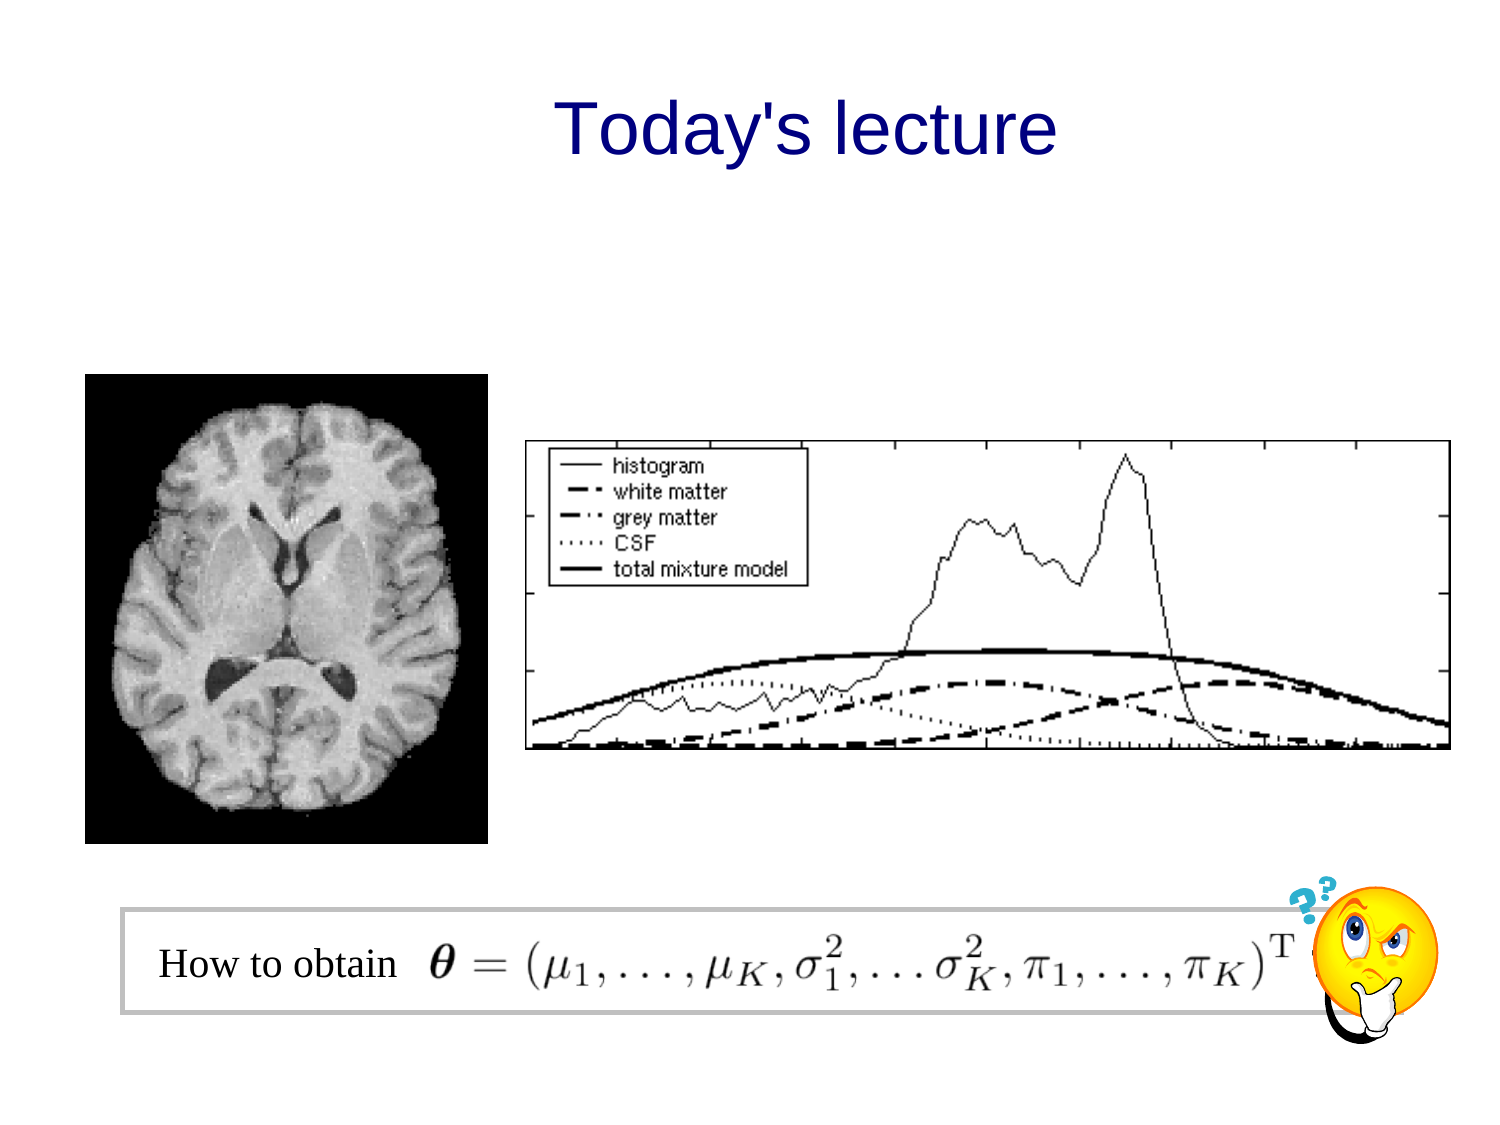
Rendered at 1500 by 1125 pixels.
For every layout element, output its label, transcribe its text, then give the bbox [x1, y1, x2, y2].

picture [85, 374, 488, 845]
title Today's lecture [149, 65, 1463, 179]
picture [525, 440, 1451, 751]
picture [409, 875, 1439, 1045]
text_box How to obtain ? [122, 909, 1288, 1013]
